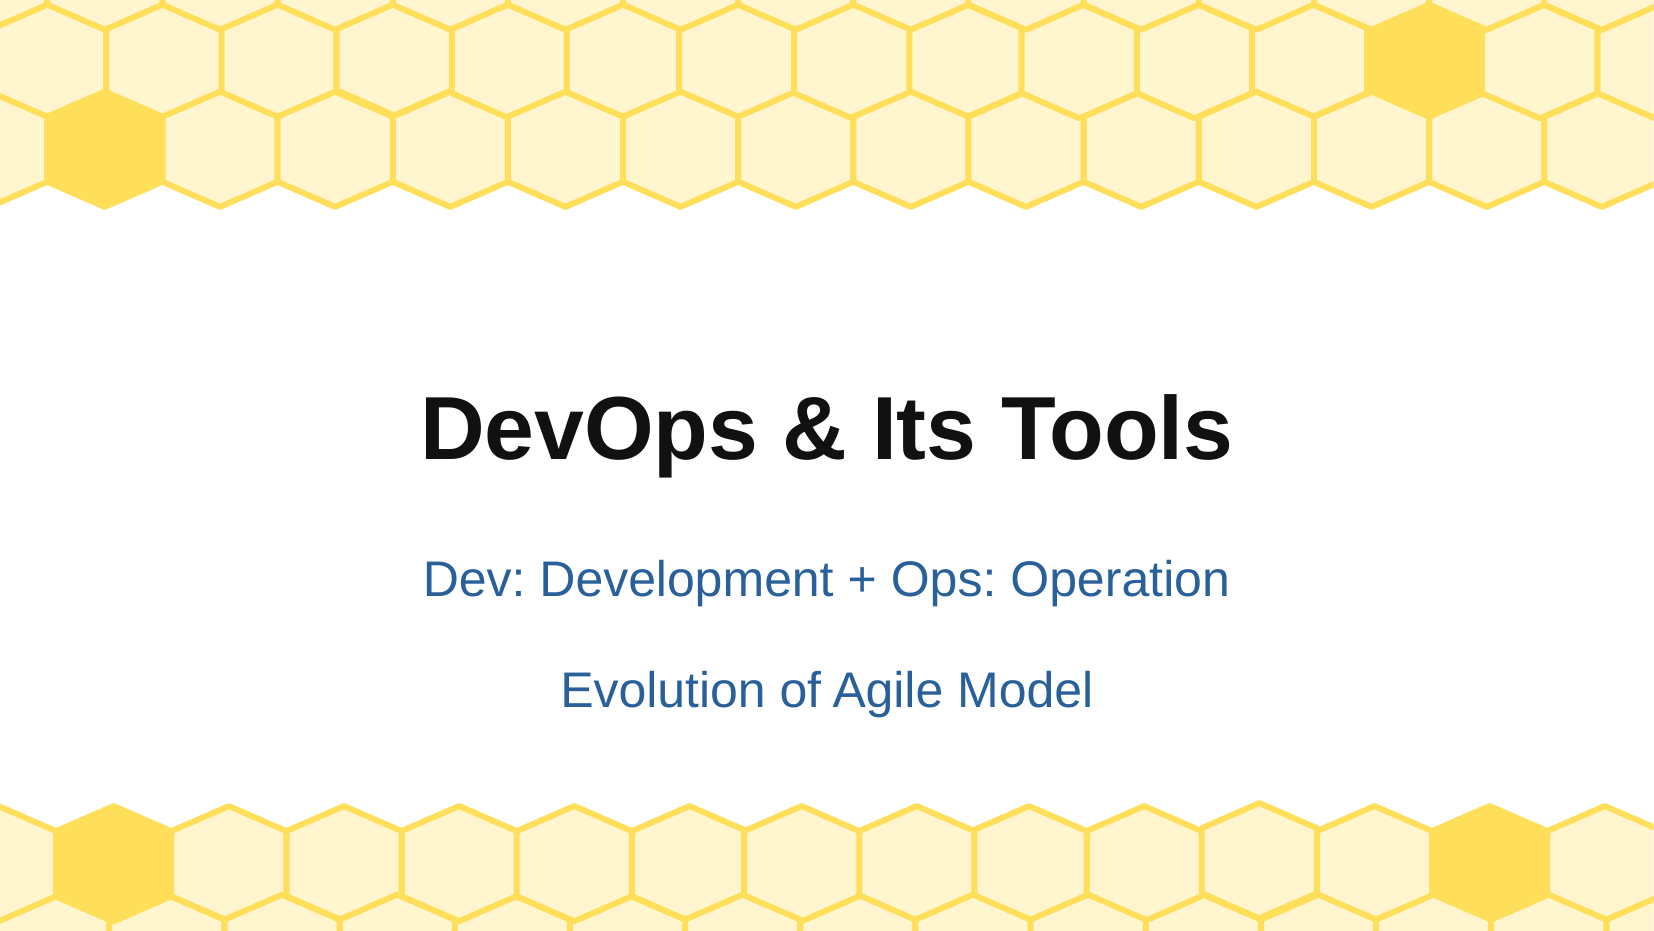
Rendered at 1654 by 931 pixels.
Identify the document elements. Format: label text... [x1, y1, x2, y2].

title DevOps & Its Tools [88, 324, 1565, 532]
subtitle Dev: Development + Ops: Operation Evolution of Agile Model [88, 551, 1565, 719]
